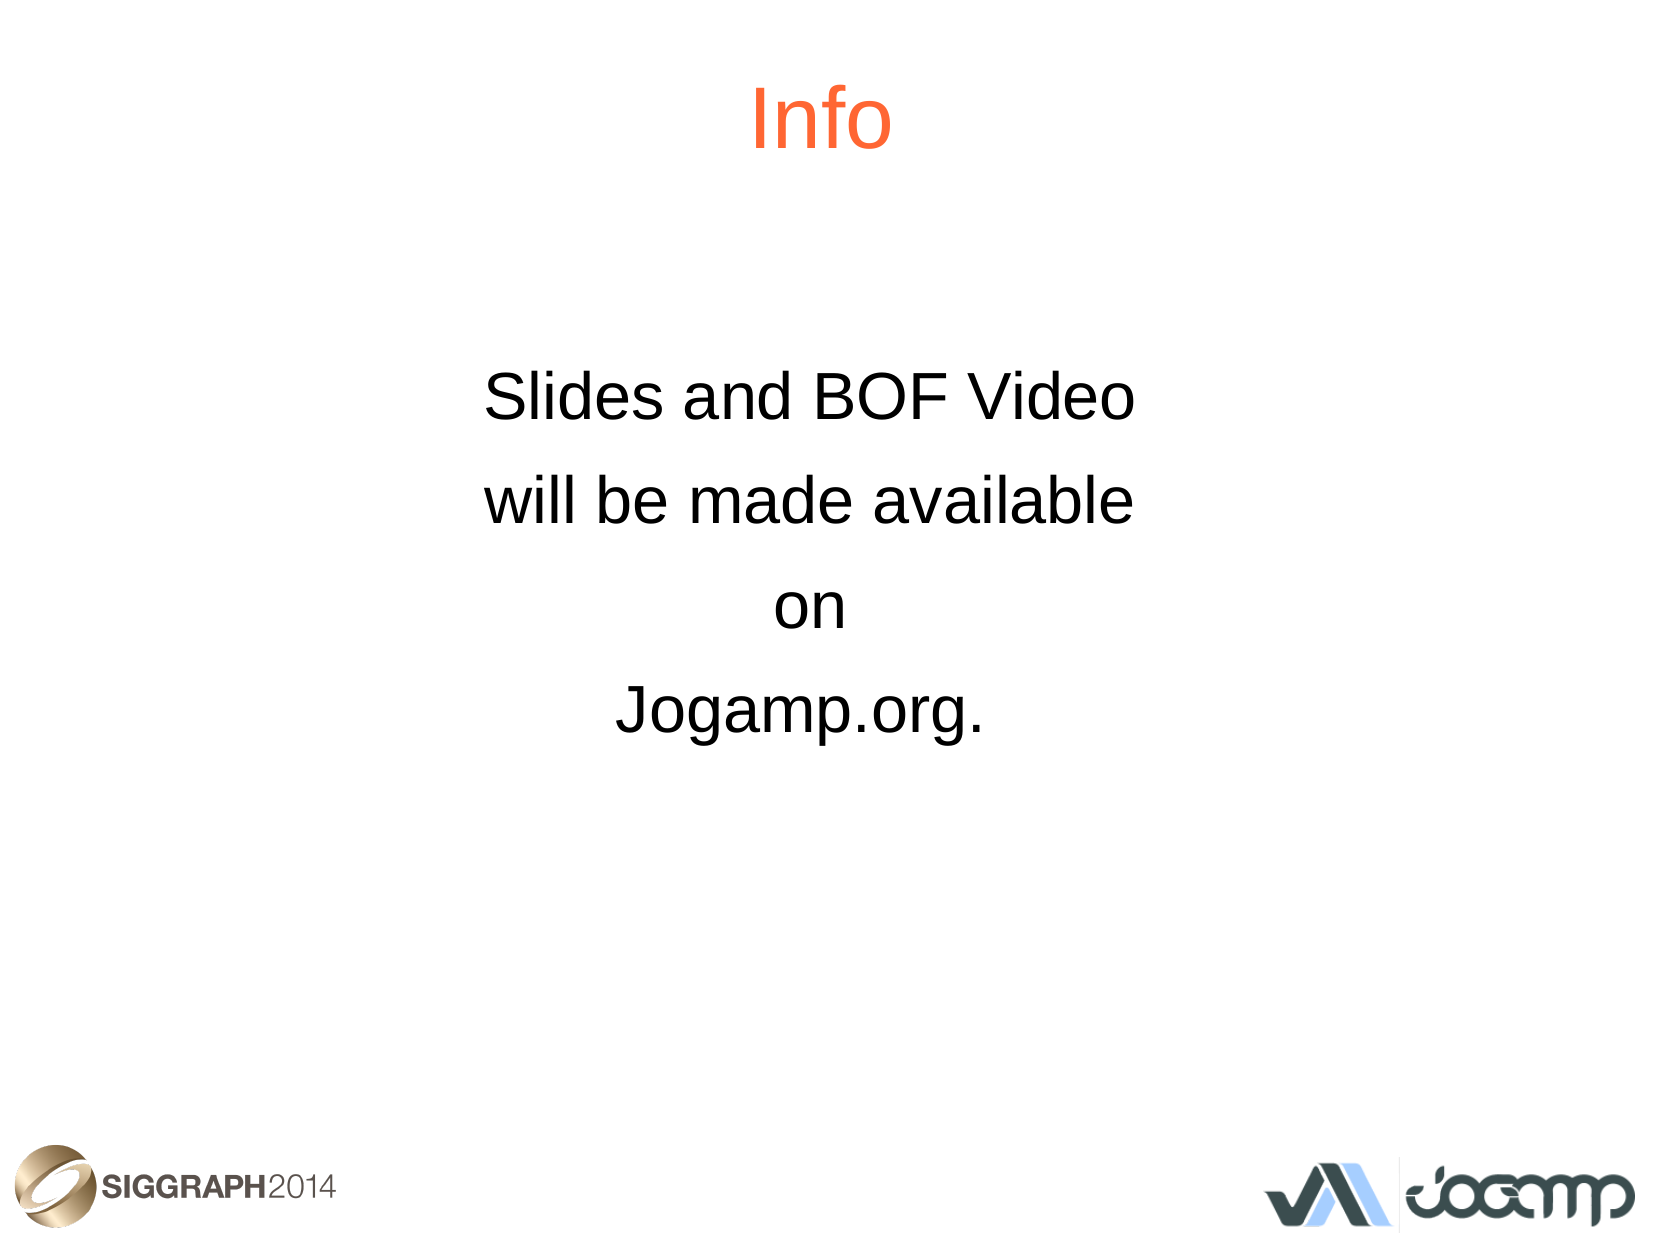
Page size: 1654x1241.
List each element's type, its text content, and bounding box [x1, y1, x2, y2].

picture [7, 1133, 343, 1239]
picture [1262, 1157, 1635, 1233]
list Slides and BOF Video will be made available on Jogamp.org. [82, 255, 1538, 1010]
title Info [68, 49, 1576, 188]
